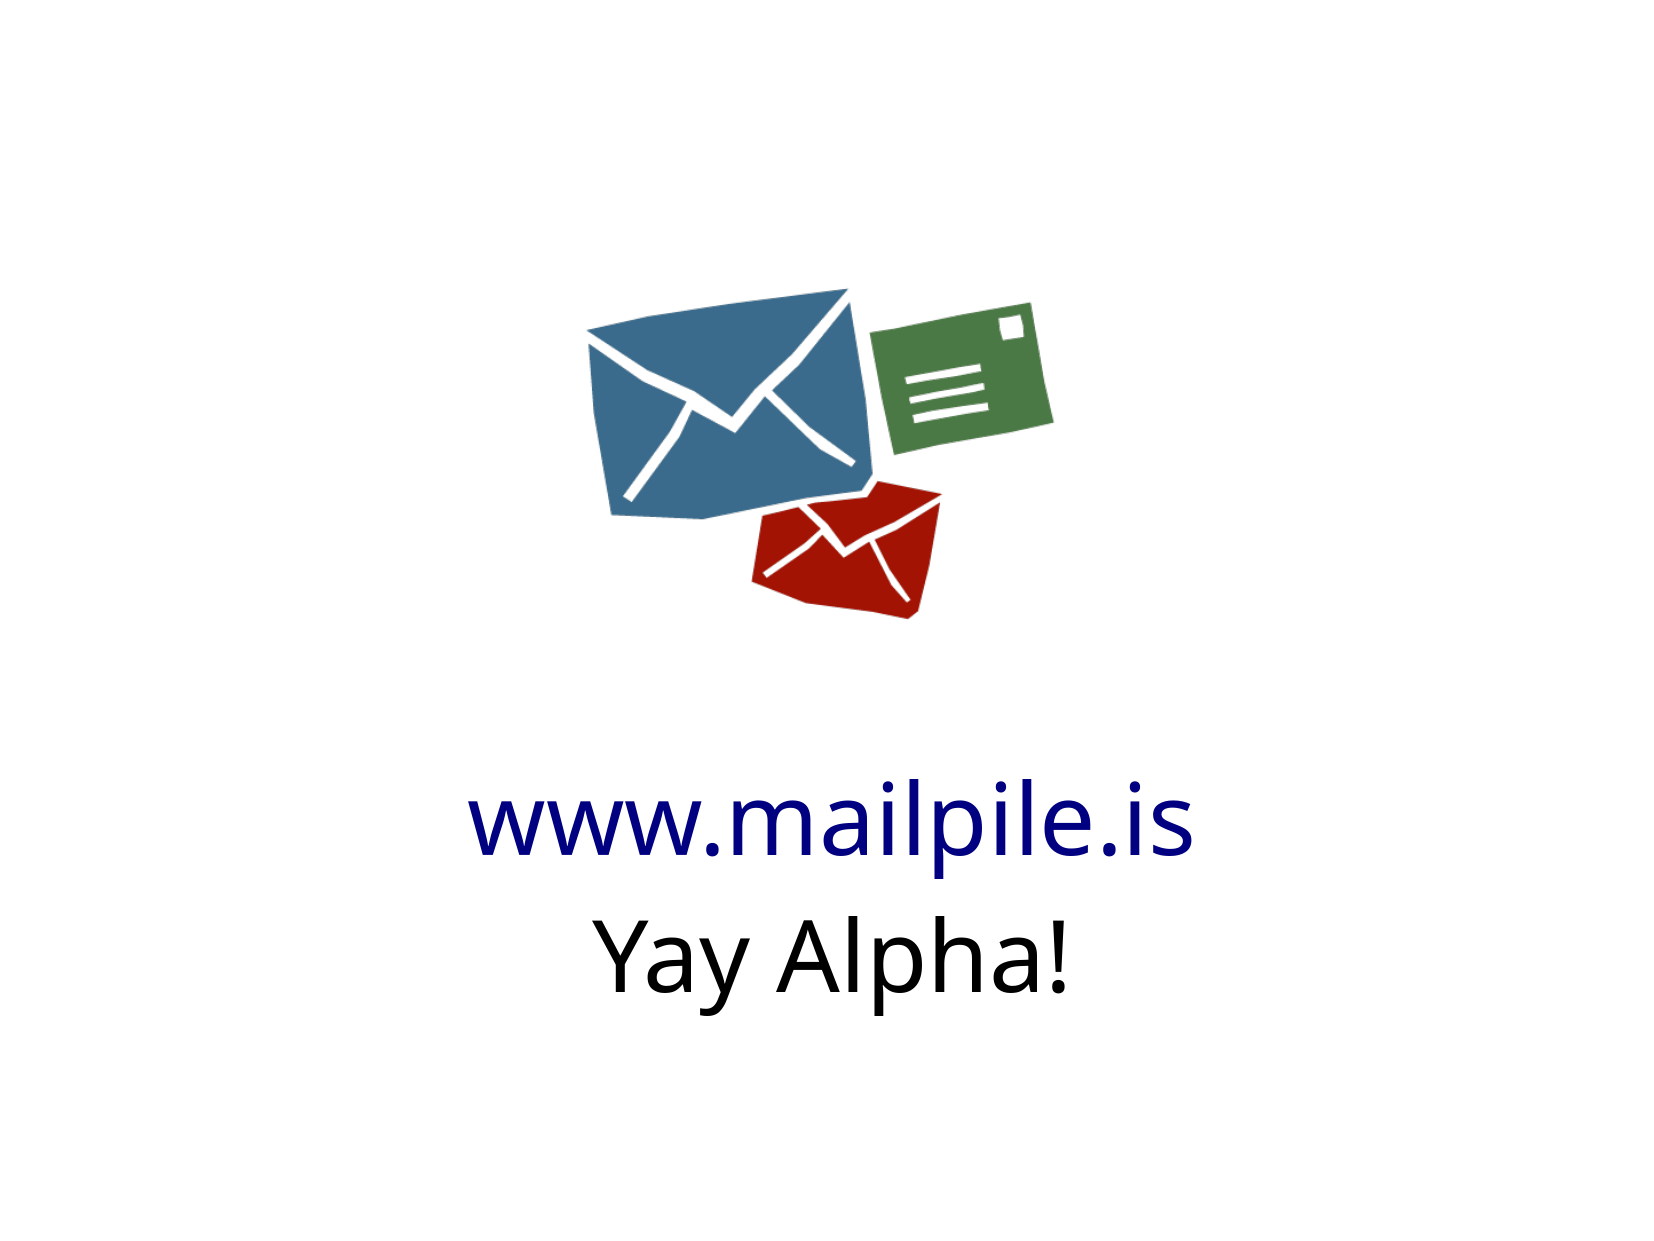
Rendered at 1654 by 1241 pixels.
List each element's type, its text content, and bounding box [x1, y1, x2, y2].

picture [528, 161, 1114, 747]
subtitle www.mailpile.is Yay Alpha! [375, 764, 1291, 1006]
